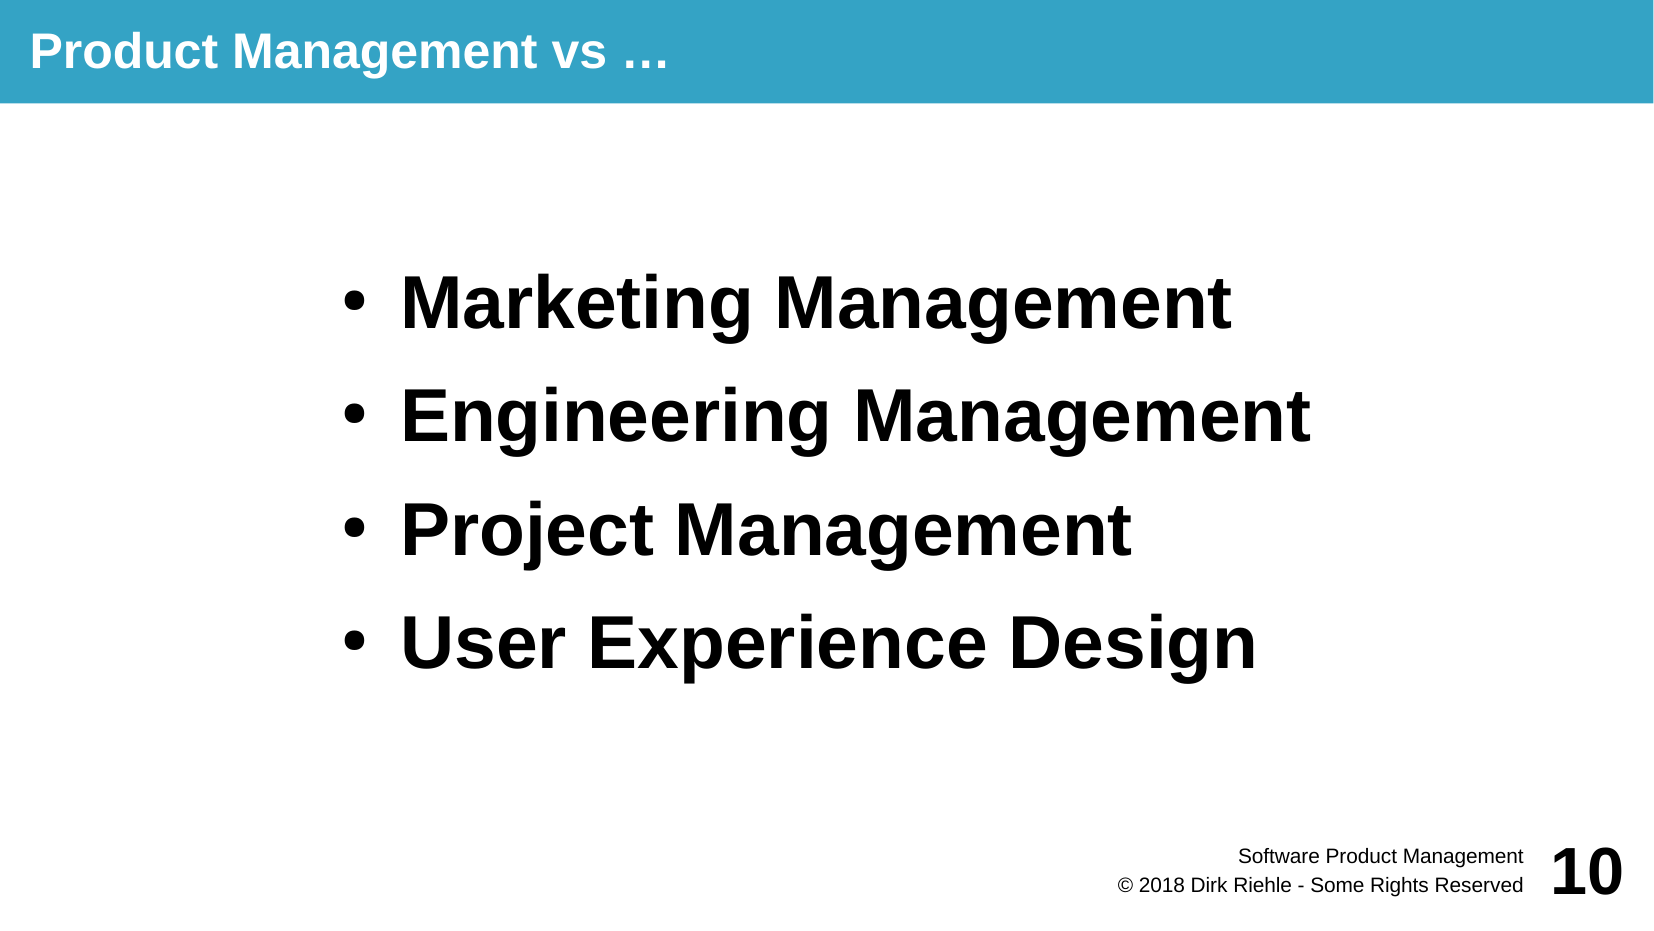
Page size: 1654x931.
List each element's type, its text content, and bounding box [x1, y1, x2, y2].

title Product Management vs … [0, 0, 1654, 104]
subtitle Marketing Management Engineering Management Project Management User Experience Design [29, 132, 1625, 813]
